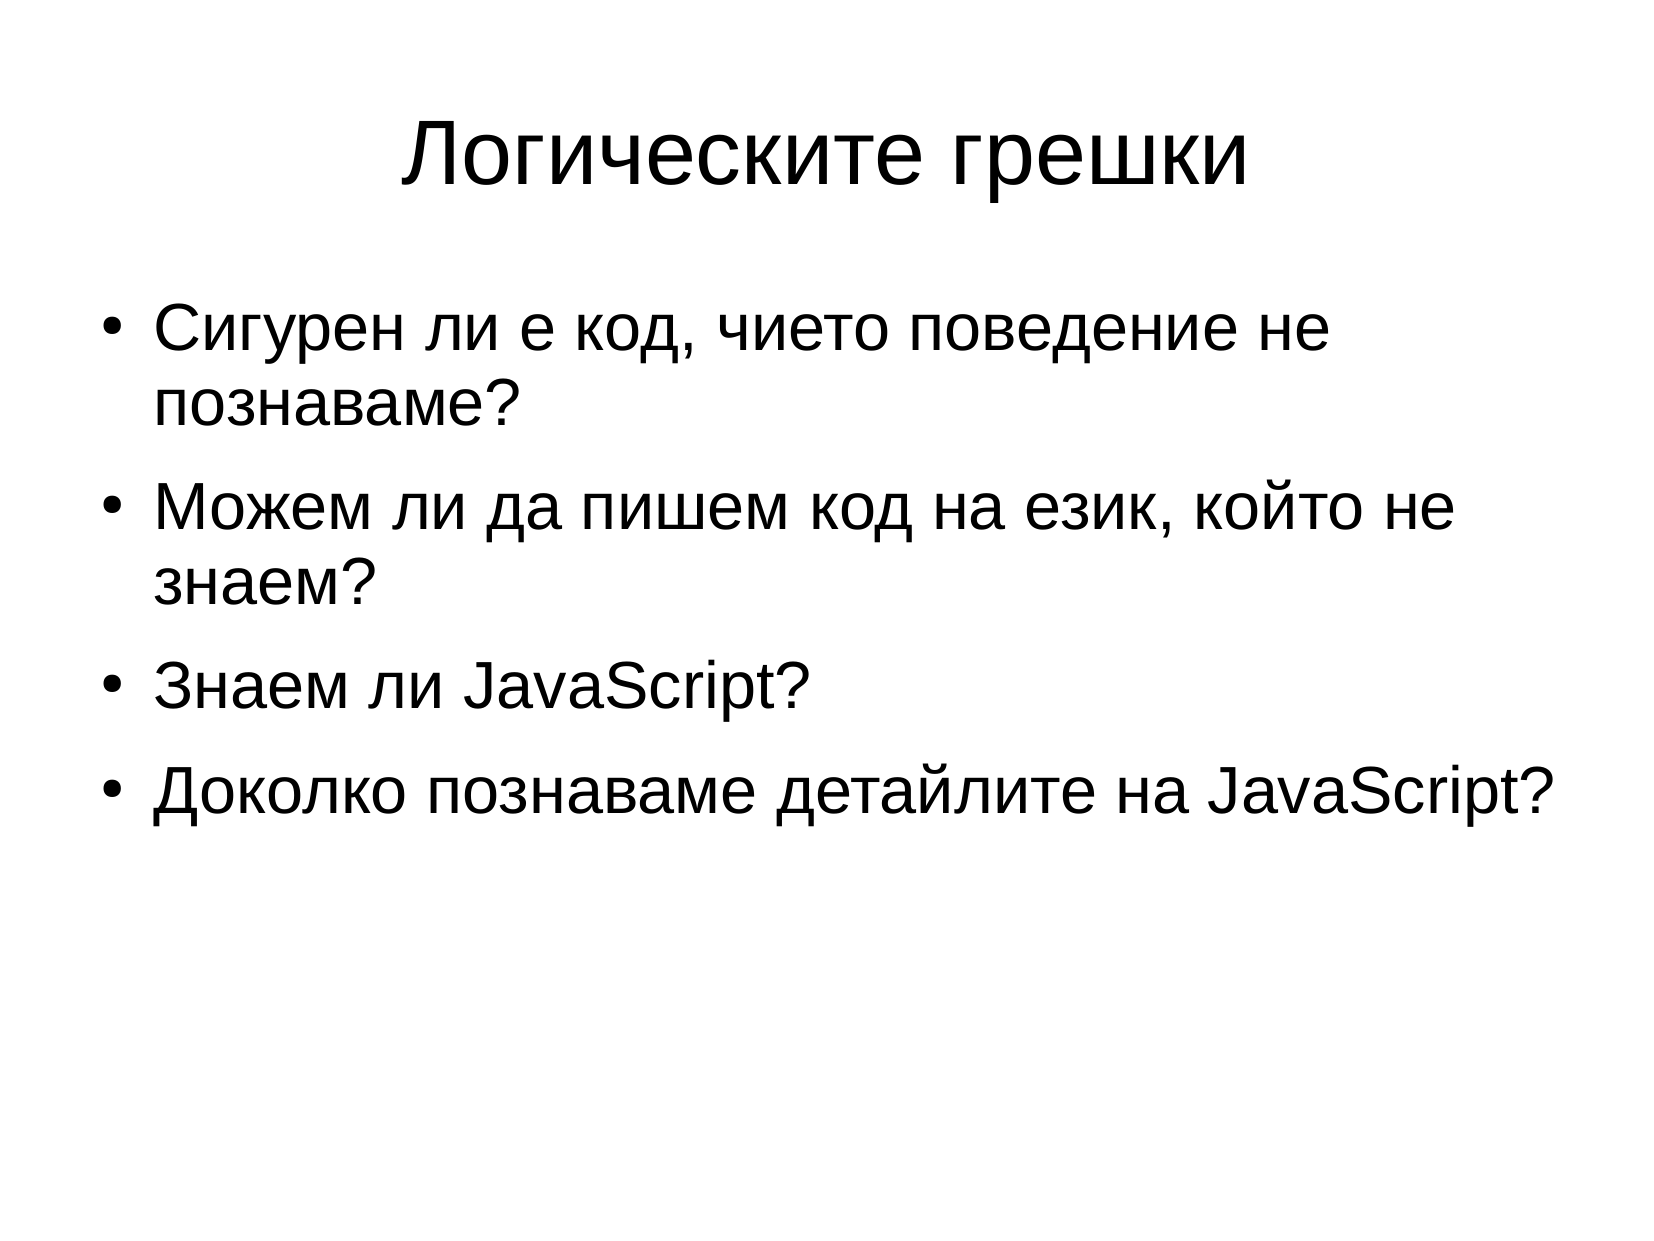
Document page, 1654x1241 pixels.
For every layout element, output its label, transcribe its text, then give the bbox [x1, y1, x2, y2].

title Логическите грешки [82, 49, 1571, 257]
list Сигурен ли е код, чието поведение не познаваме? Можем ли да пишем код на език, който не знаем? Знаем ли JavaScript? Доколко познаваме детайлите на JavaScript? [82, 290, 1571, 1010]
